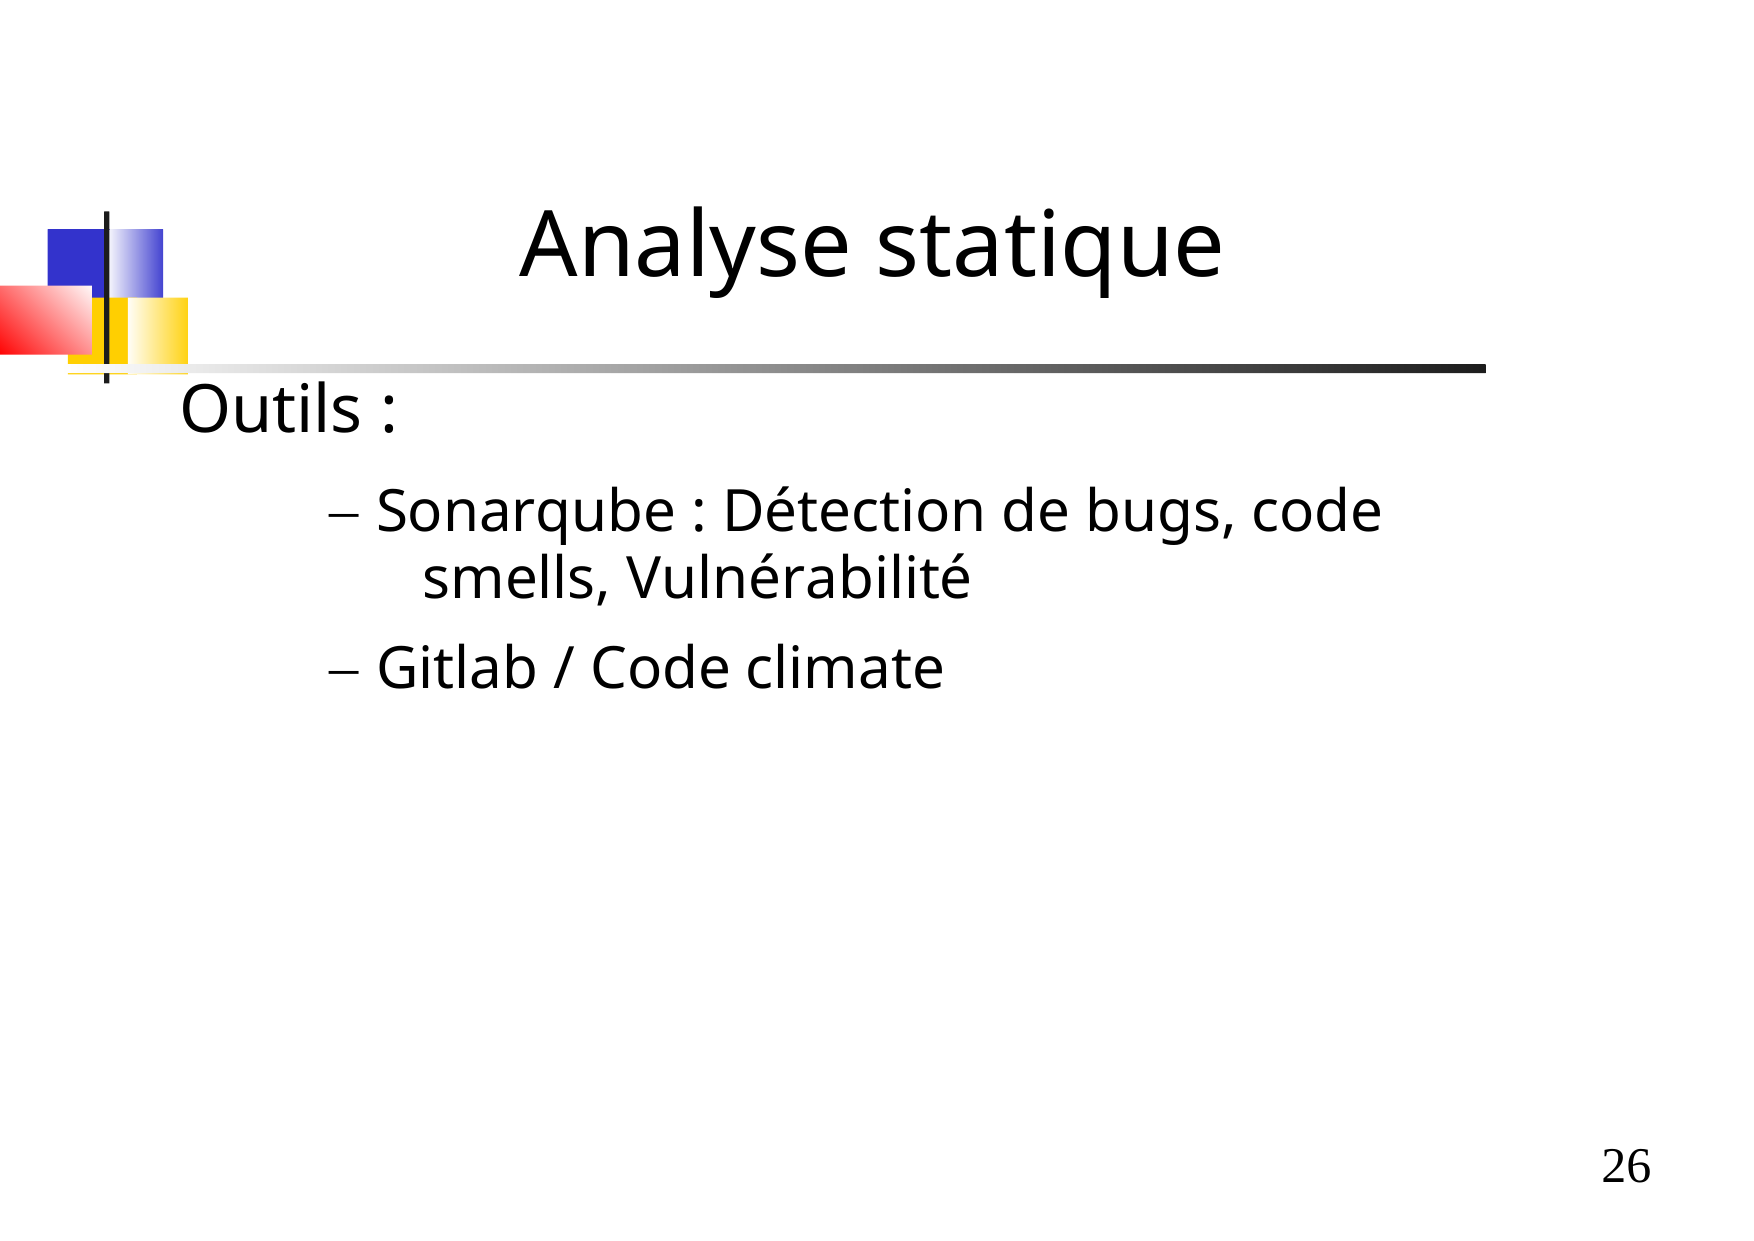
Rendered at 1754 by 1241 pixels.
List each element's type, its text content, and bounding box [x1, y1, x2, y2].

list Outils : Sonarqube : Détection de bugs, code smells, Vulnérabilité Gitlab / Code climate [179, 371, 1567, 1091]
title Analyse statique [179, 139, 1567, 351]
